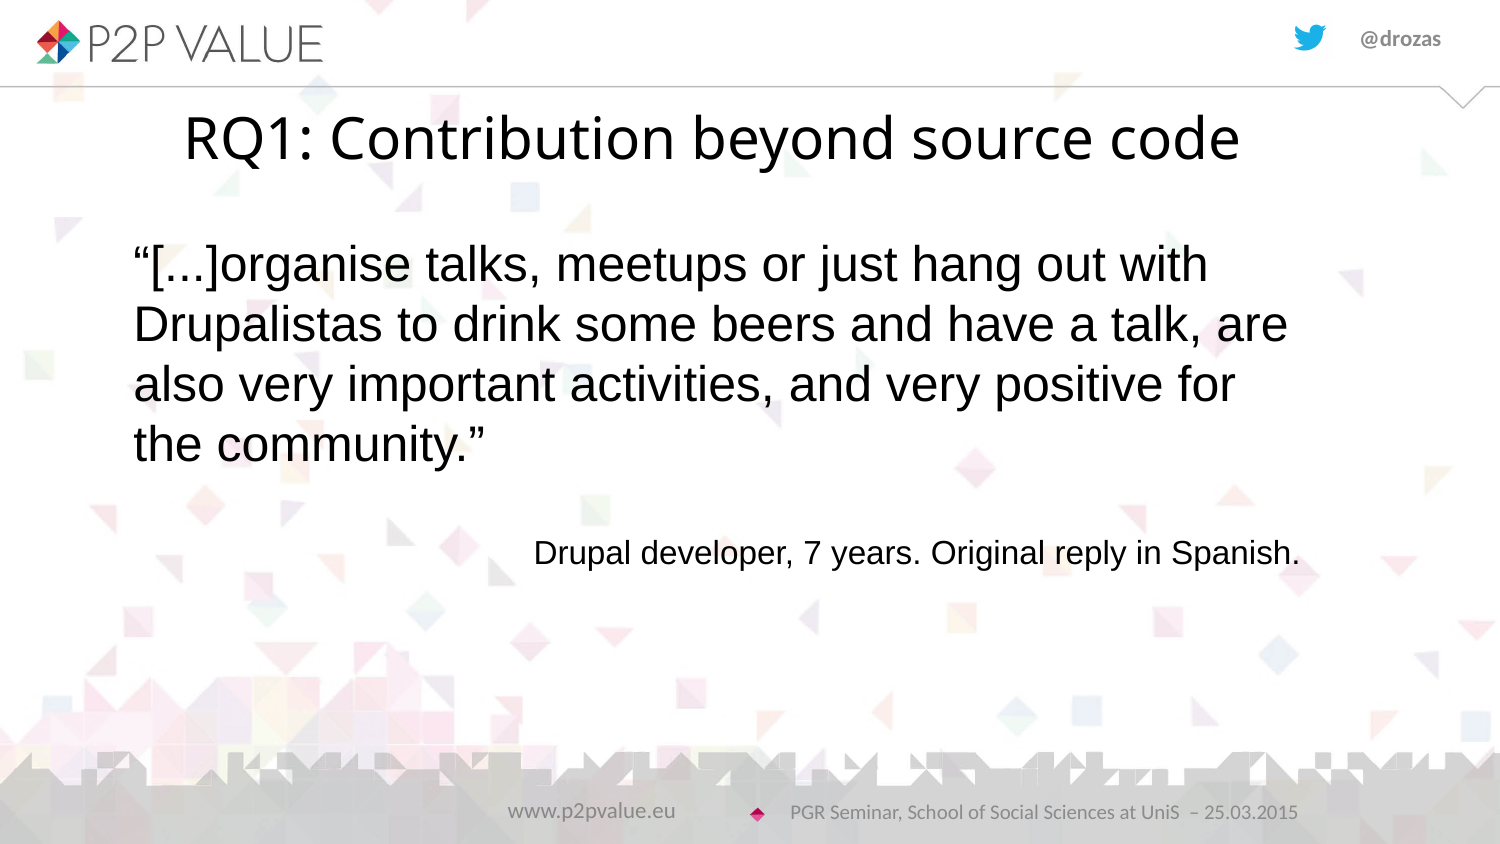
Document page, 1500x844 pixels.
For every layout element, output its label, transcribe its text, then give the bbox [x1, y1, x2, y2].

subtitle “[...]organise talks, meetups or just hang out with Drupalistas to drink some beers and have a talk, are also very important activities, and very positive for the community.” Drupal developer, 7 years. Original reply in Spanish. [120, 225, 1316, 781]
text_box www.p2pvalue.eu [501, 789, 720, 829]
picture [0, 0, 1500, 844]
title RQ1: Contribution beyond source code [60, 92, 1366, 181]
text_box @drozas [1333, 15, 1455, 60]
text_box PGR Seminar, School of Social Sciences at UniS – 25.03.2015 [777, 788, 1470, 834]
